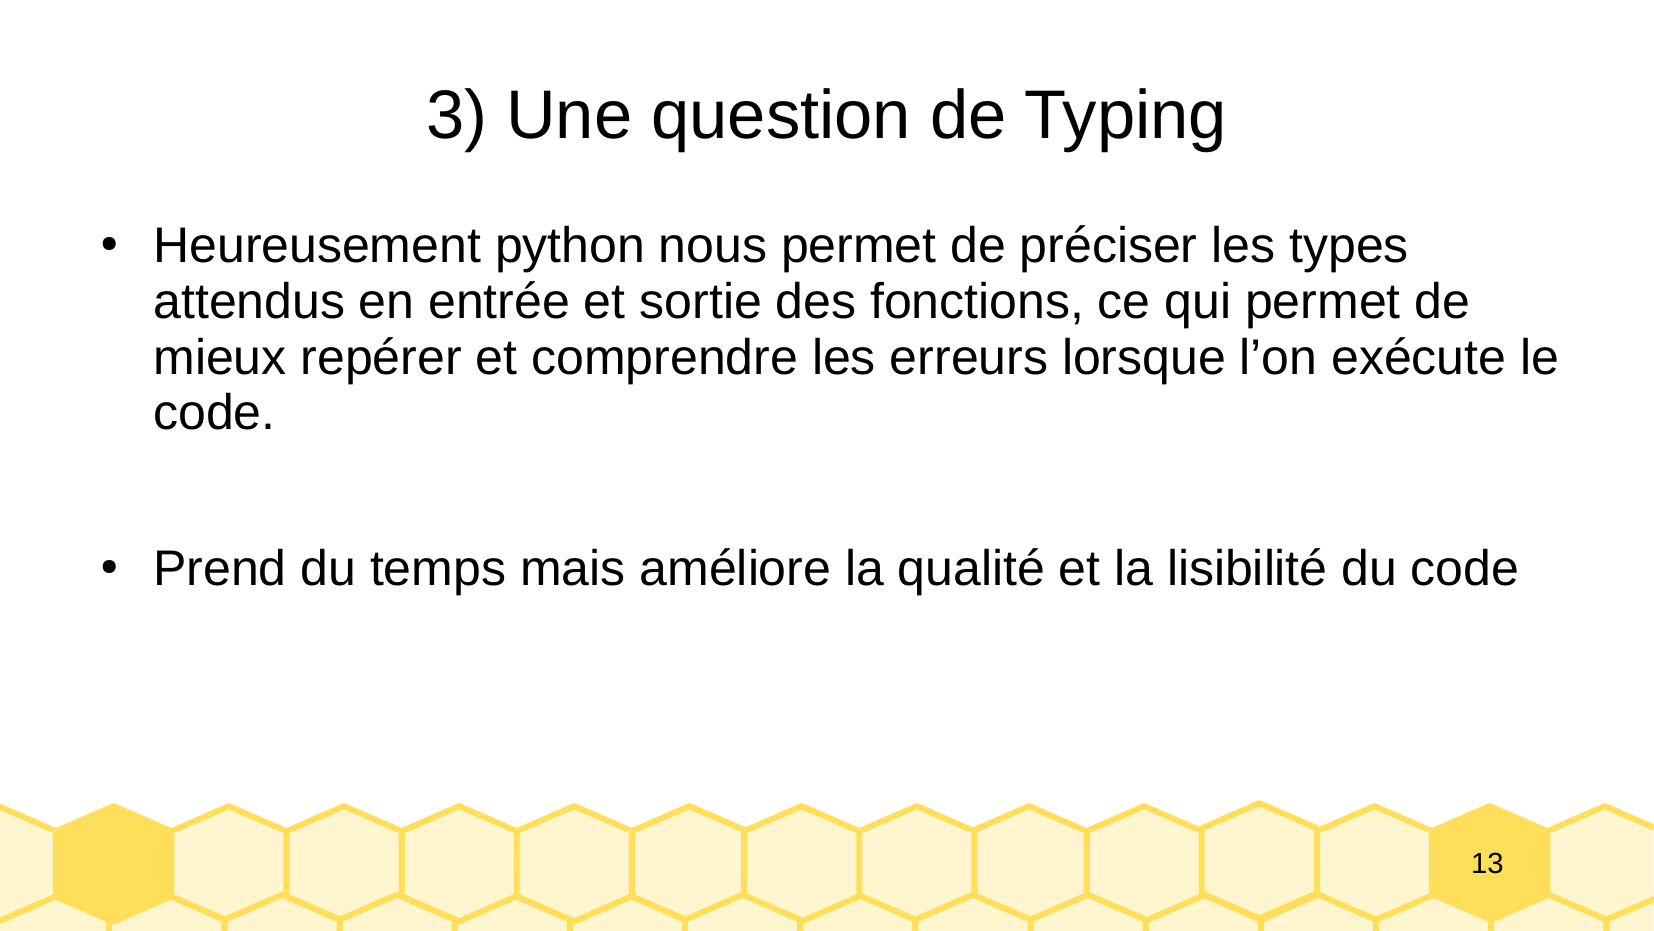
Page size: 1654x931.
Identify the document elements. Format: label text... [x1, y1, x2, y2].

list Heureusement python nous permet de préciser les types attendus en entrée et sortie des fonctions, ce qui permet de mieux repérer et comprendre les erreurs lorsque l’on exécute le code. Prend du temps mais améliore la qualité et la lisibilité du code [82, 217, 1571, 758]
title 3) Une question de Typing [82, 37, 1571, 193]
